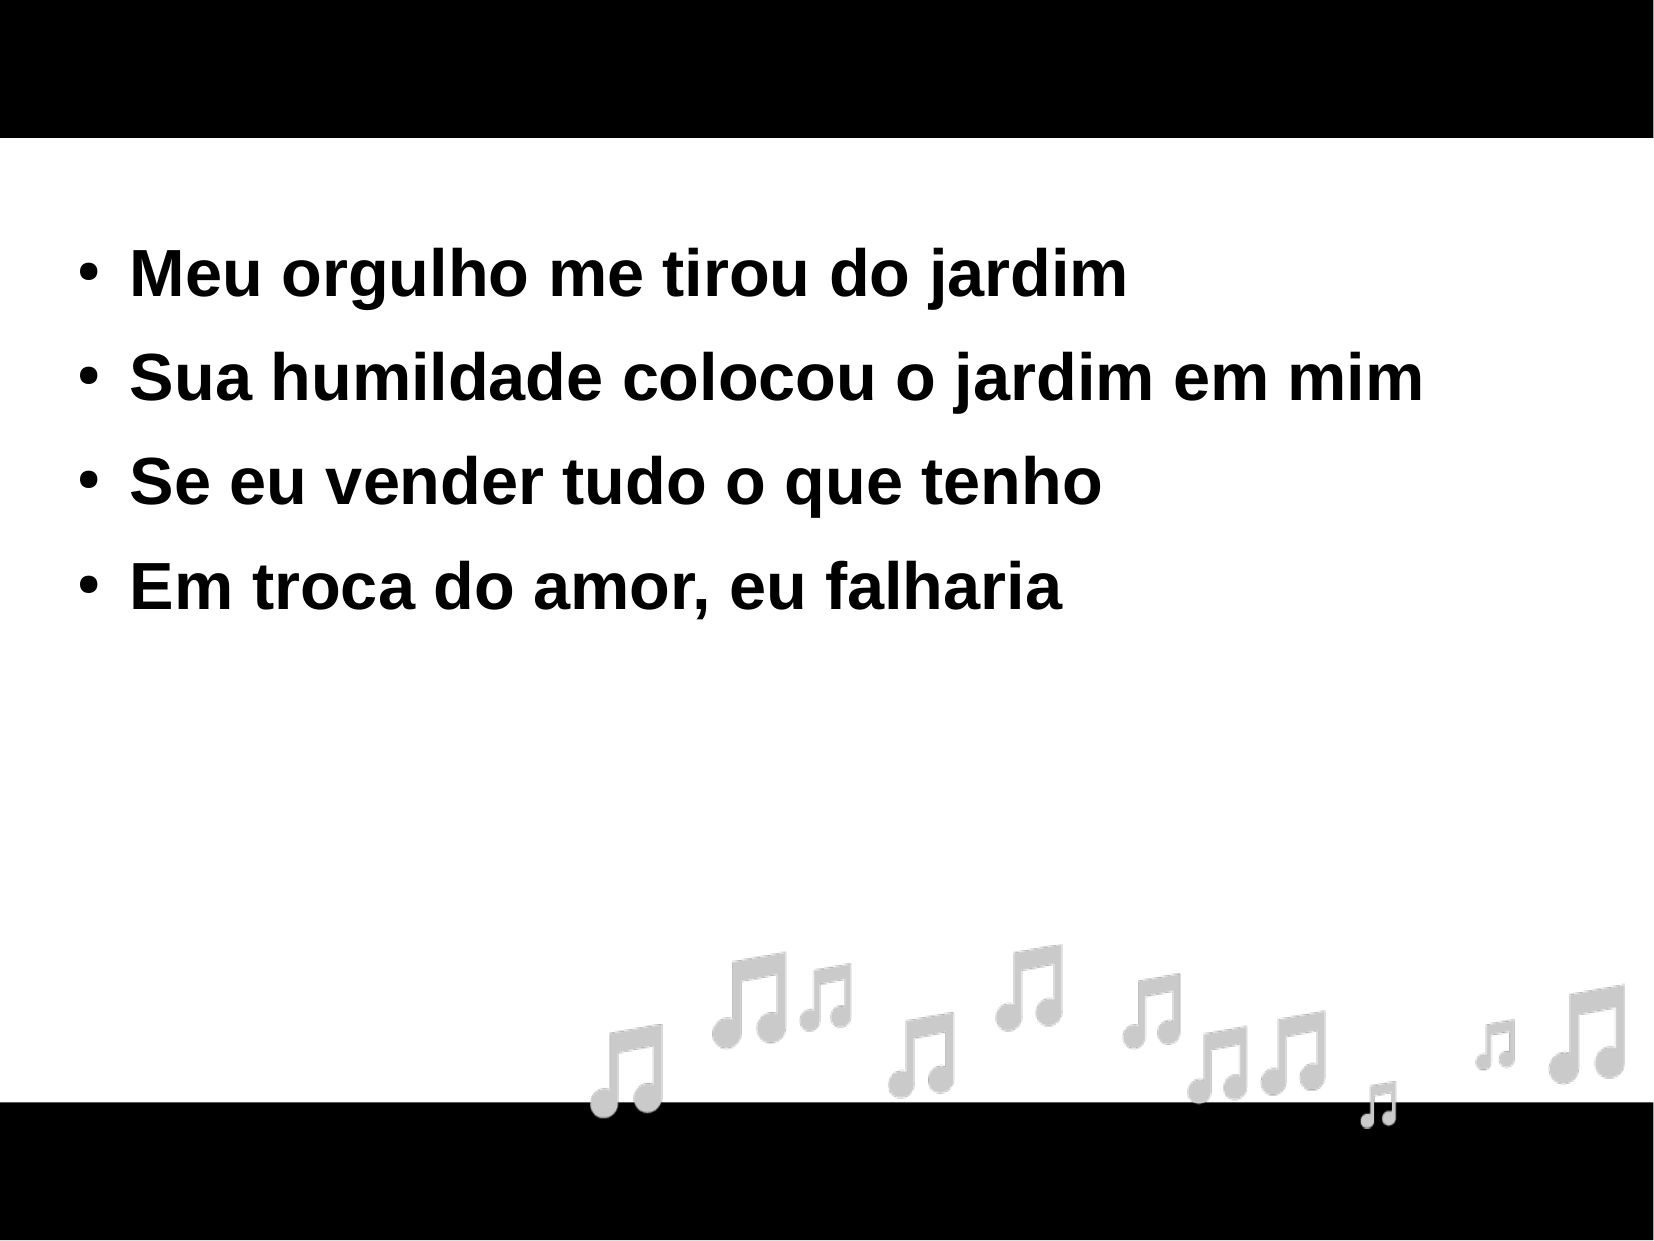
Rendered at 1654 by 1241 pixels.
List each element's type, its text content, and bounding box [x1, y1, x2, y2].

list Meu orgulho me tirou do jardim Sua humildade colocou o jardim em mim Se eu vender tudo o que tenho Em troca do amor, eu falharia [59, 236, 1595, 1024]
